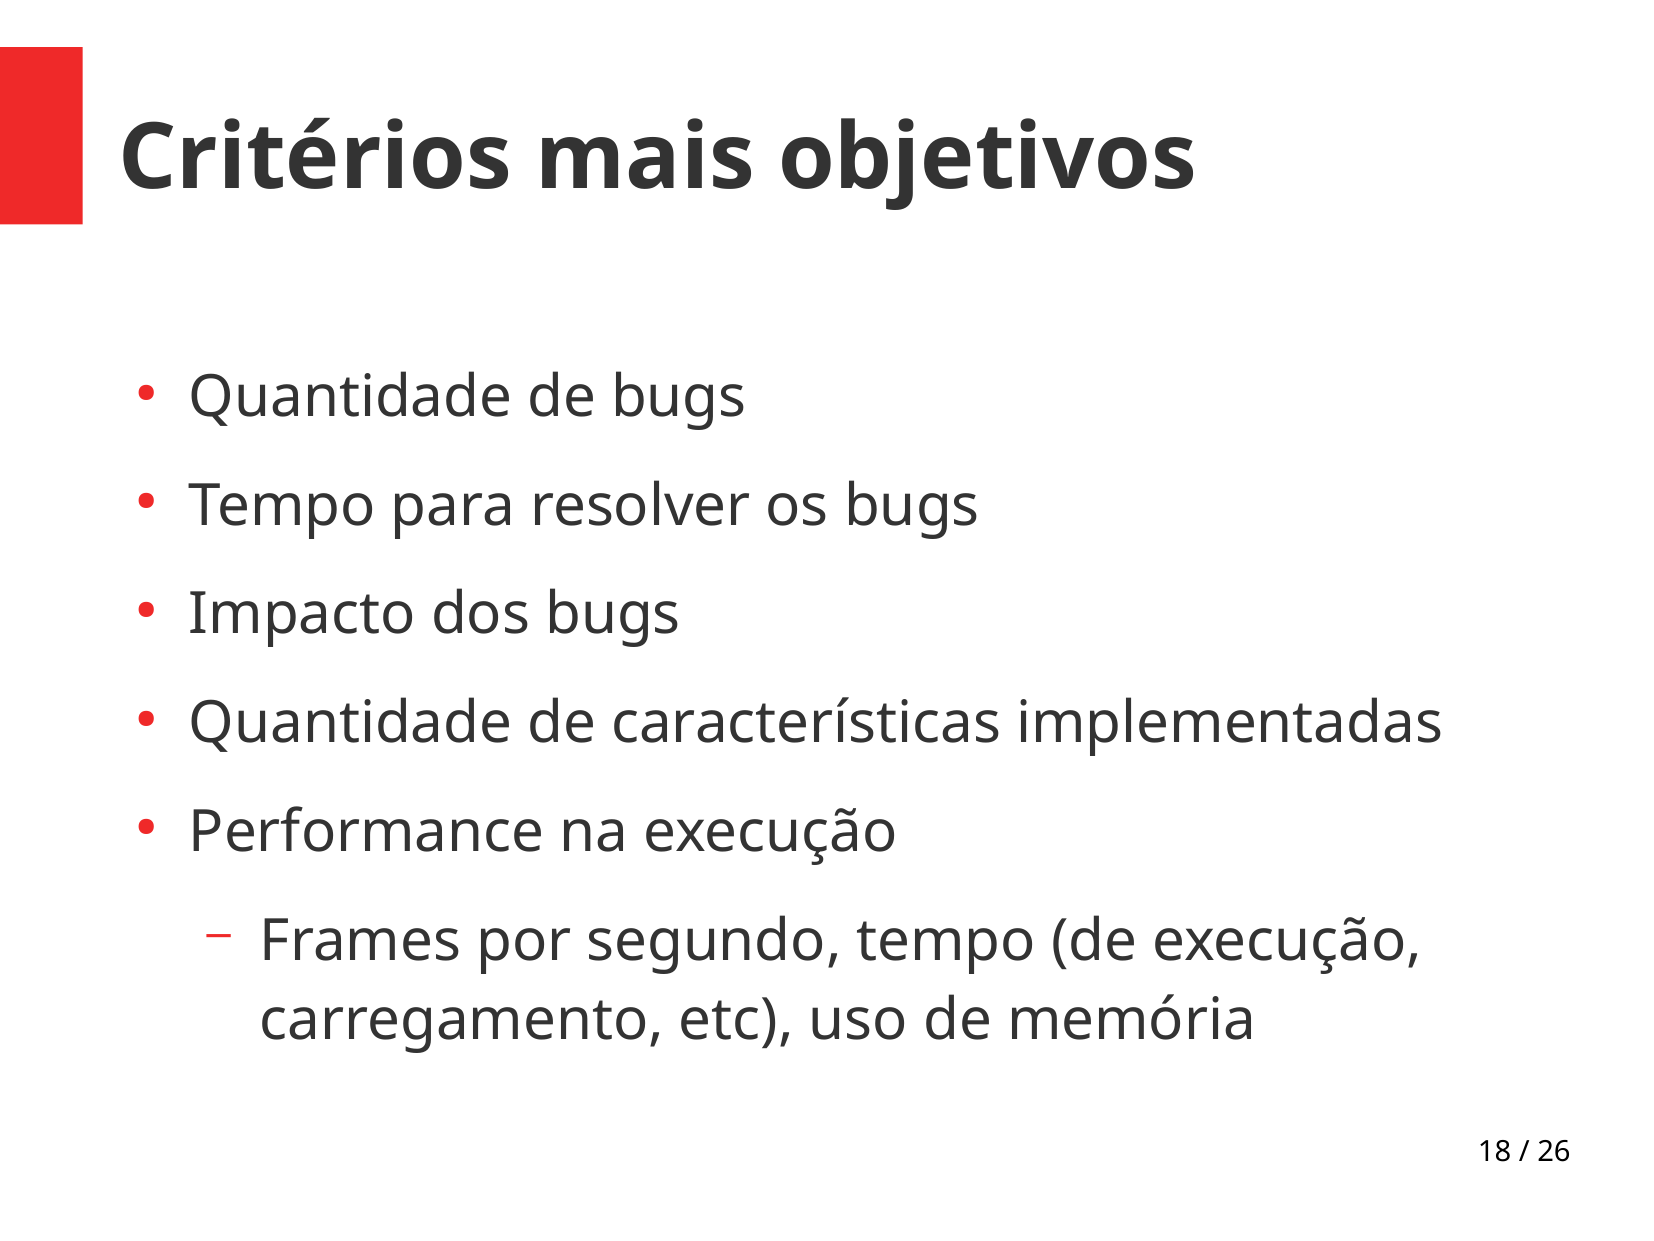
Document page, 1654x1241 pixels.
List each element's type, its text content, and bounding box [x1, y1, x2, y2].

title Critérios mais objetivos [118, 49, 1571, 257]
list Quantidade de bugs Tempo para resolver os bugs Impacto dos bugs Quantidade de características implementadas Performance na execução Frames por segundo, tempo (de execução, carregamento, etc), uso de memória [118, 354, 1536, 1074]
